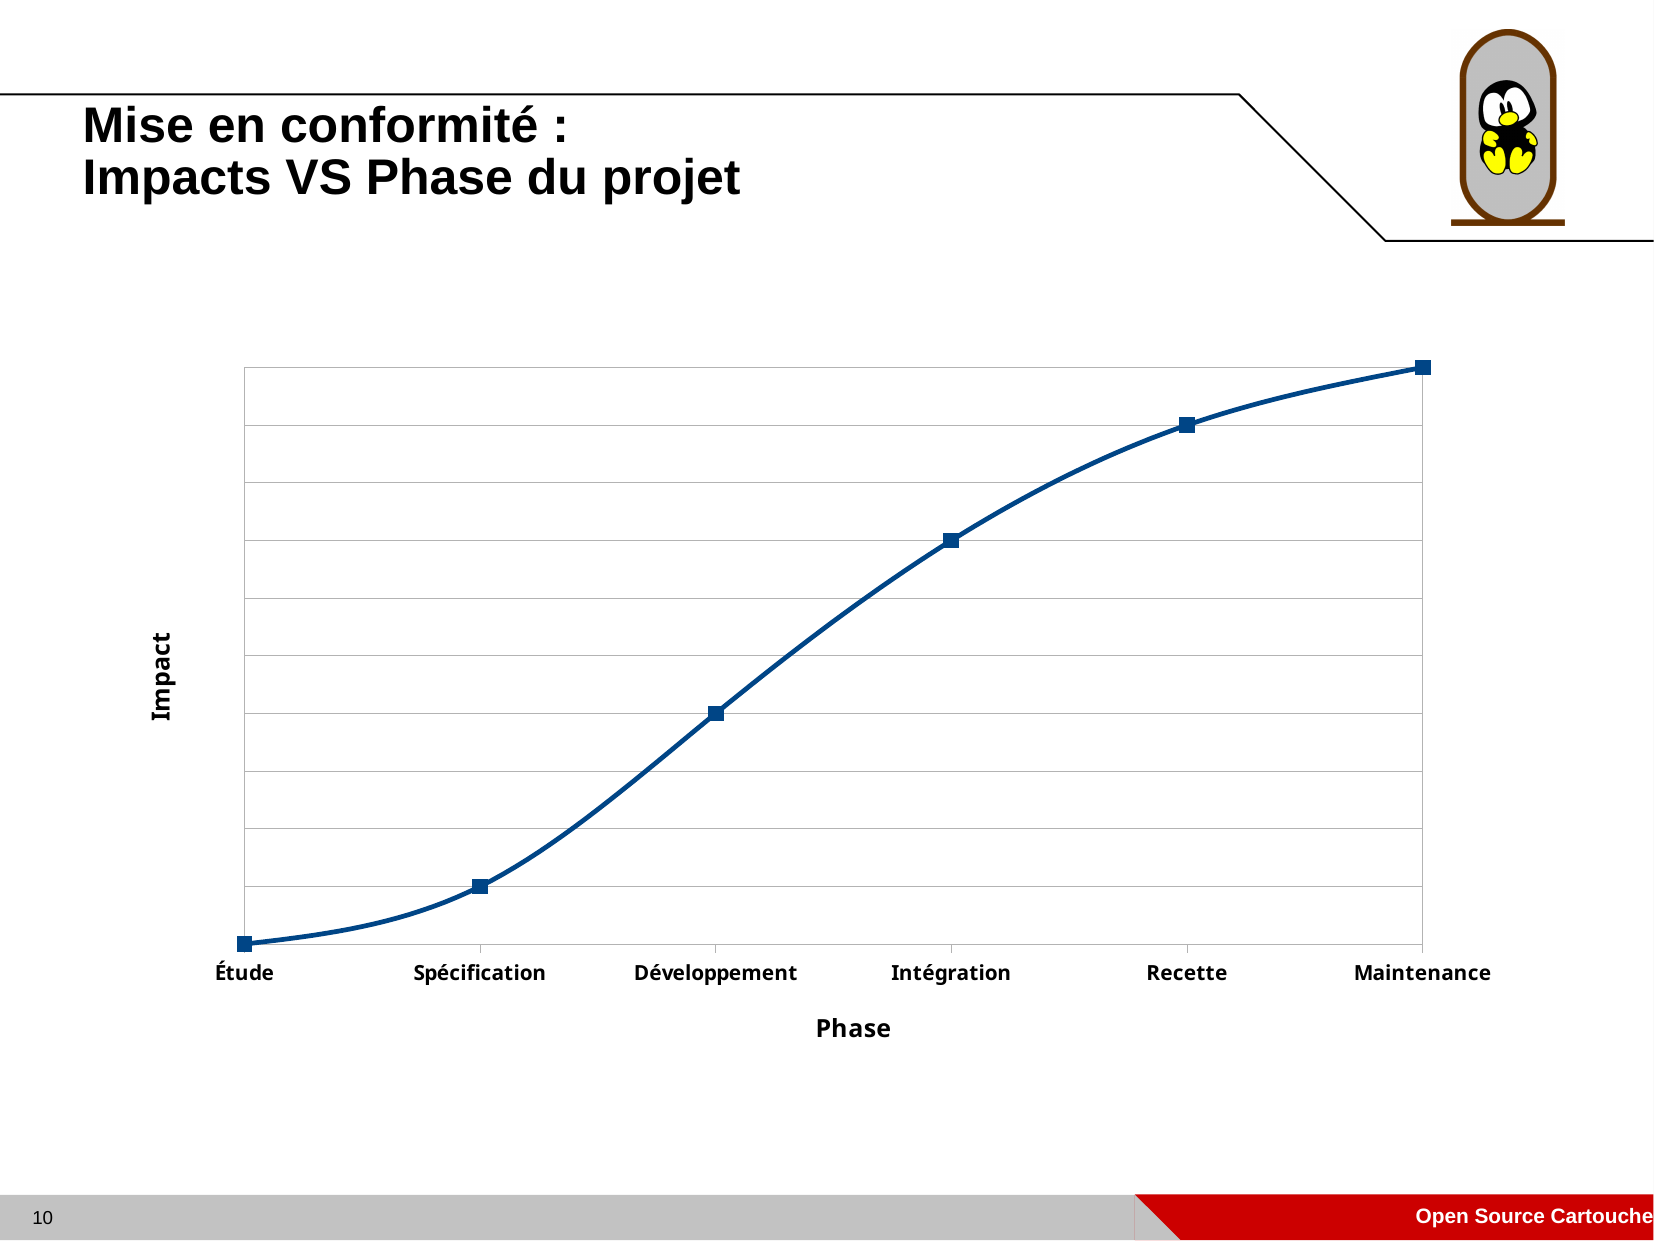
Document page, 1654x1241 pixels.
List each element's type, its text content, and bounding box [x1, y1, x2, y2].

title Mise en conformité : Impacts VS Phase du projet [82, 49, 1571, 257]
picture [1451, 29, 1565, 49]
chart [82, 290, 1571, 1109]
